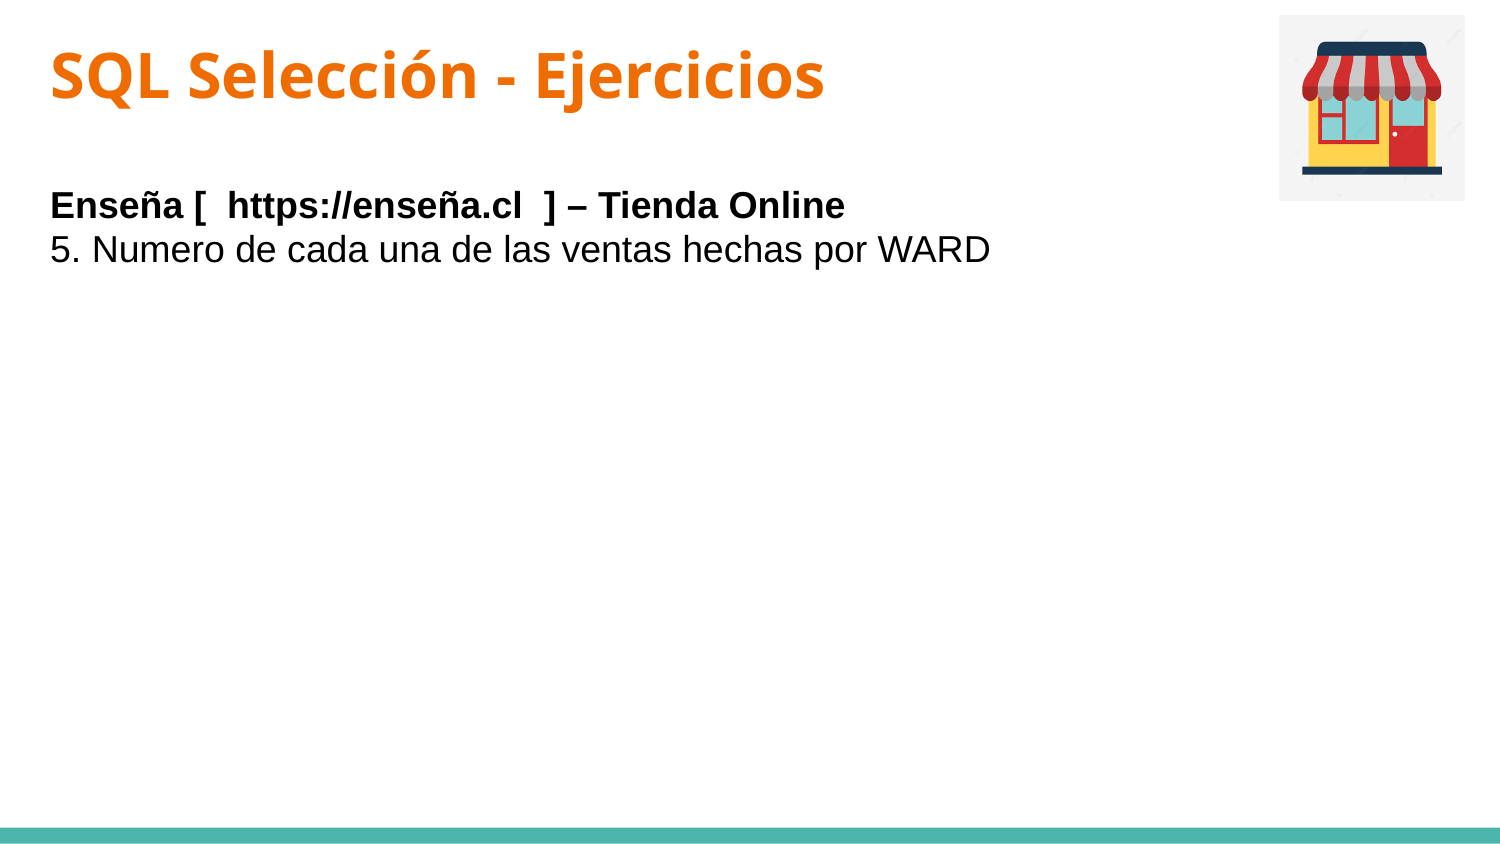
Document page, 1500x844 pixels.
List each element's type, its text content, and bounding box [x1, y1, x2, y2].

title SQL Selección - Ejercicios [35, 16, 1279, 132]
text_box Enseña [ https://enseña.cl ] – Tienda Online [35, 177, 1323, 220]
text_box 5. Numero de cada una de las ventas hechas por WARD [35, 220, 1453, 320]
picture [1279, 15, 1465, 201]
